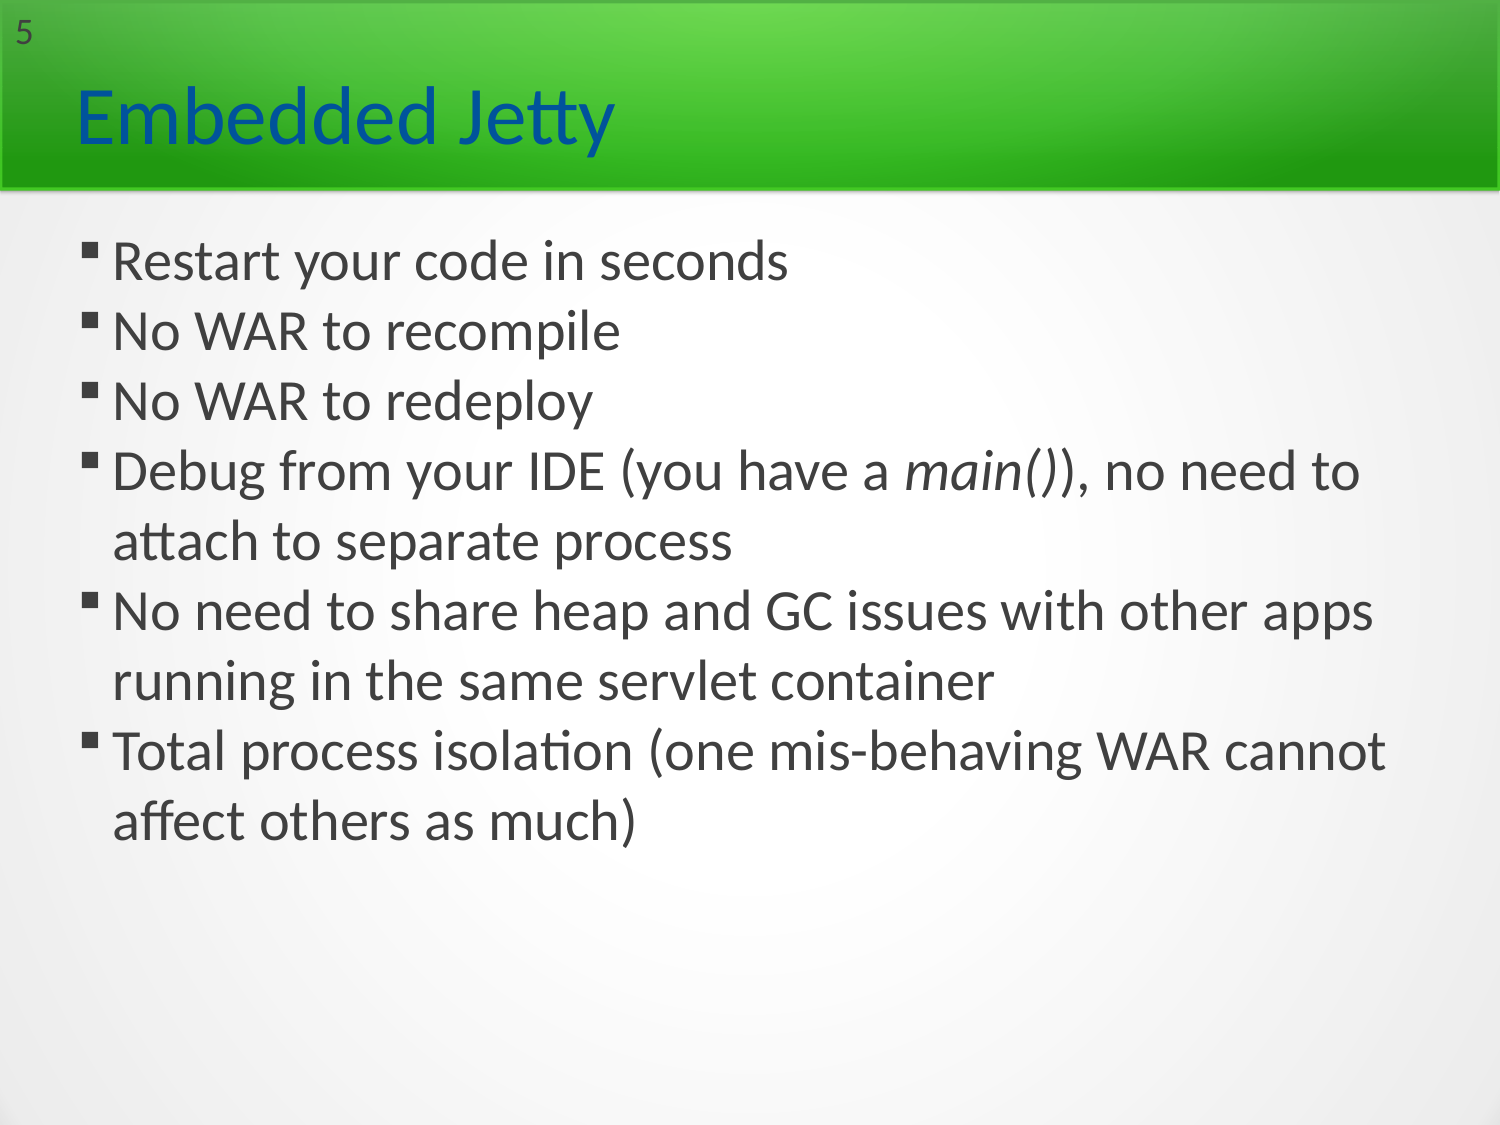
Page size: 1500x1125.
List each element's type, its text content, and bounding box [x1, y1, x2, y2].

text_box <number> [0, 0, 1500, 1125]
text_box Restart your code in seconds No WAR to recompile No WAR to redeploy Debug from your IDE (you have a main()), no need to attach to separate process No need to share heap and GC issues with other apps running in the same servlet container Total process isolation (one mis-behaving WAR cannot affect others as much) [74, 219, 1427, 1119]
